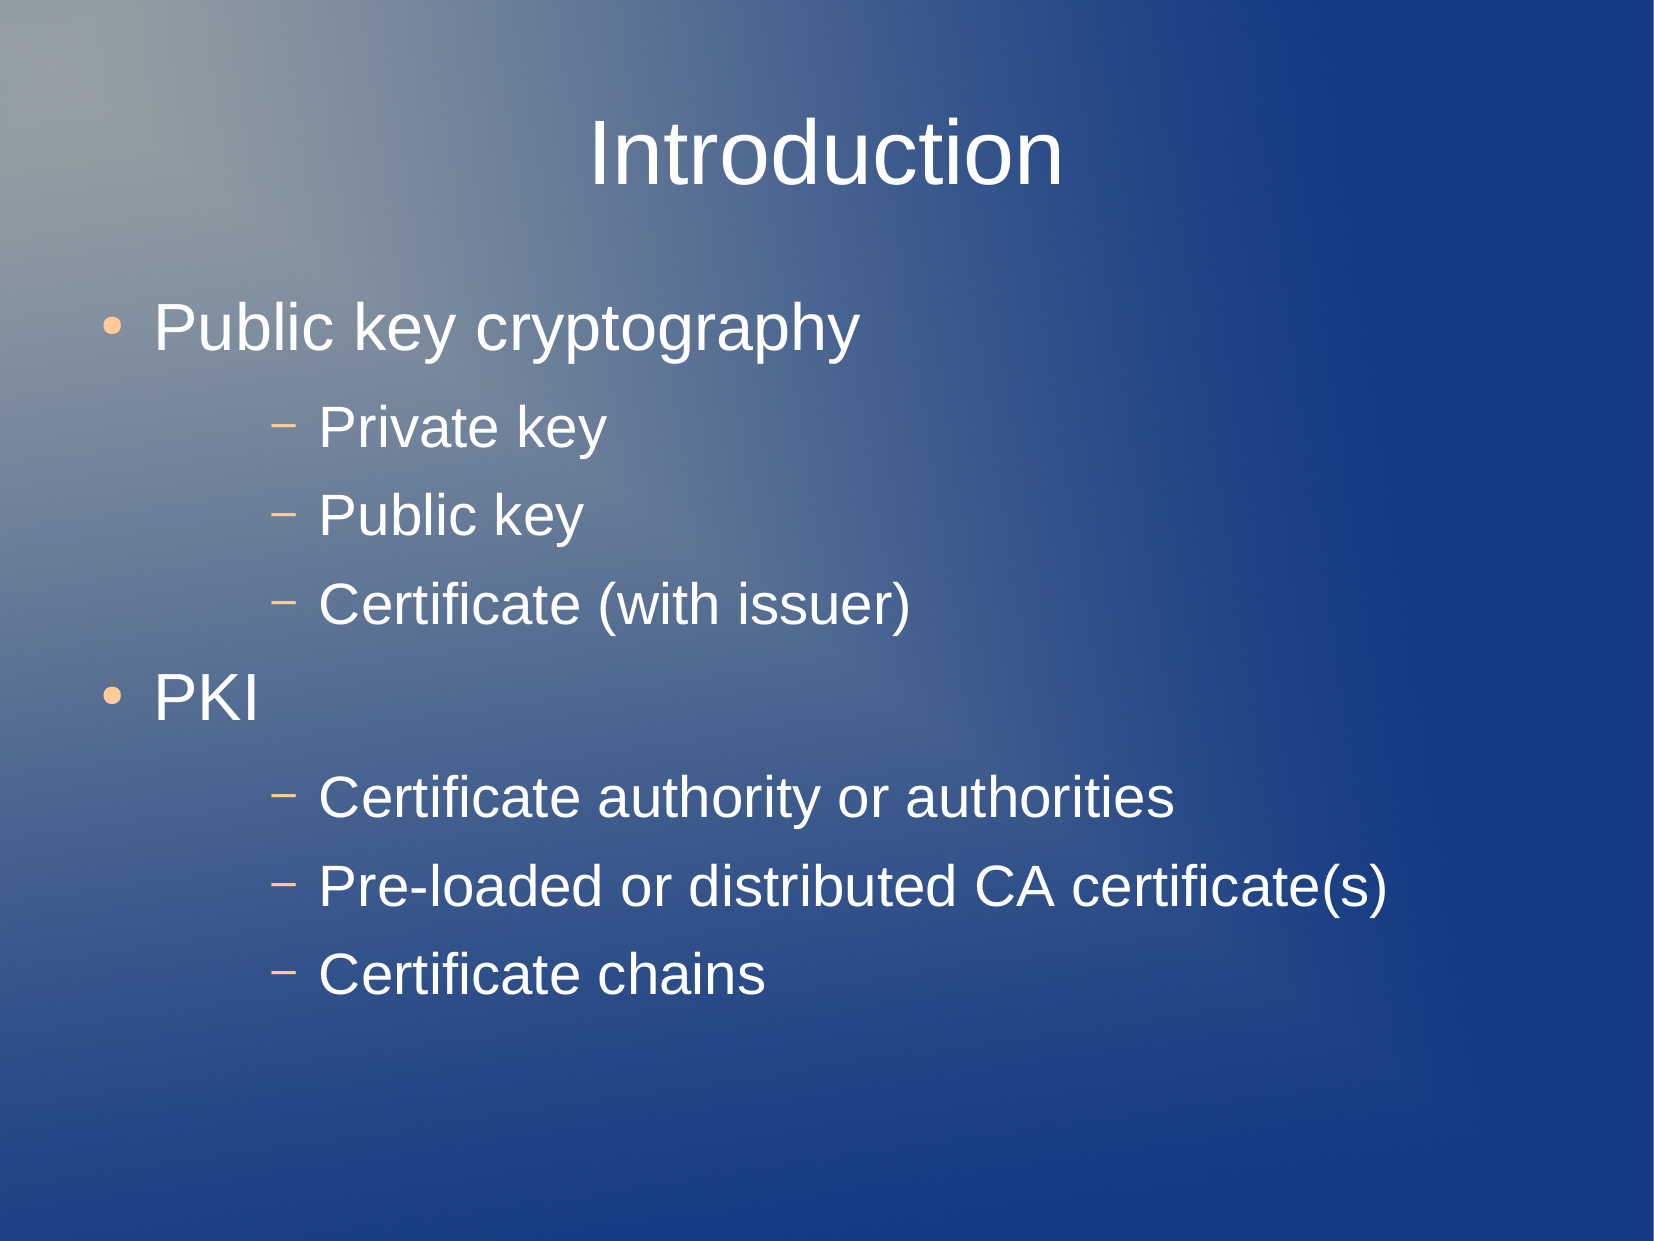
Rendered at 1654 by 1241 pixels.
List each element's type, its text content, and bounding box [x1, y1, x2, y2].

picture [0, 0, 1654, 1241]
list Public key cryptography Private key Public key Certificate (with issuer) PKI Certificate authority or authorities Pre-loaded or distributed CA certificate(s) Certificate chains [82, 290, 1571, 1094]
title Introduction [82, 56, 1571, 250]
